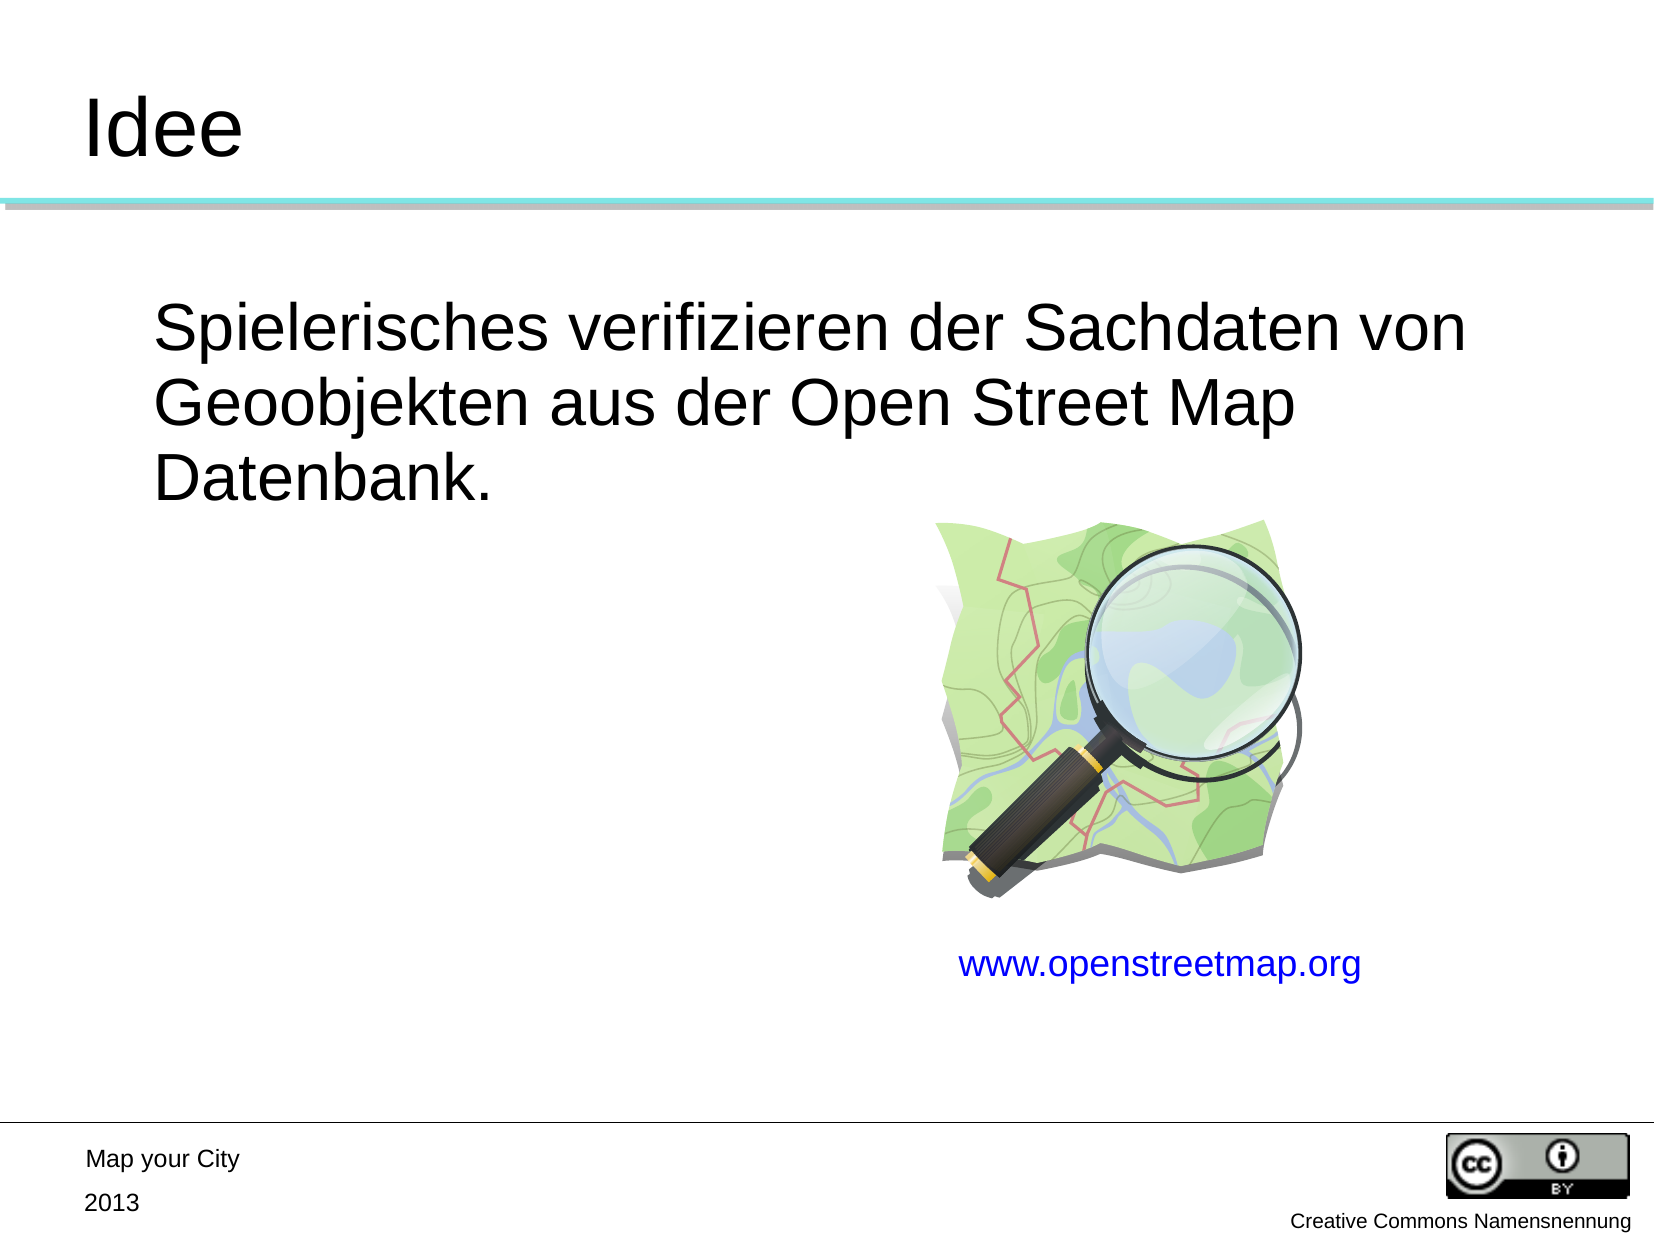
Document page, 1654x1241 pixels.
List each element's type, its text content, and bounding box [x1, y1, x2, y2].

text_box www.openstreetmap.org [943, 935, 1382, 1016]
picture [921, 519, 1322, 920]
text_box 2013 [69, 1181, 674, 1225]
text_box Map your City [70, 1137, 308, 1180]
list Spielerisches verifizieren der Sachdaten von Geoobjekten aus der Open Street Map Datenbank. [82, 290, 1571, 1109]
picture [1446, 1133, 1630, 1199]
text_box Creative Commons Namensnennung [1275, 1202, 1654, 1241]
title Idee [82, 81, 1571, 175]
